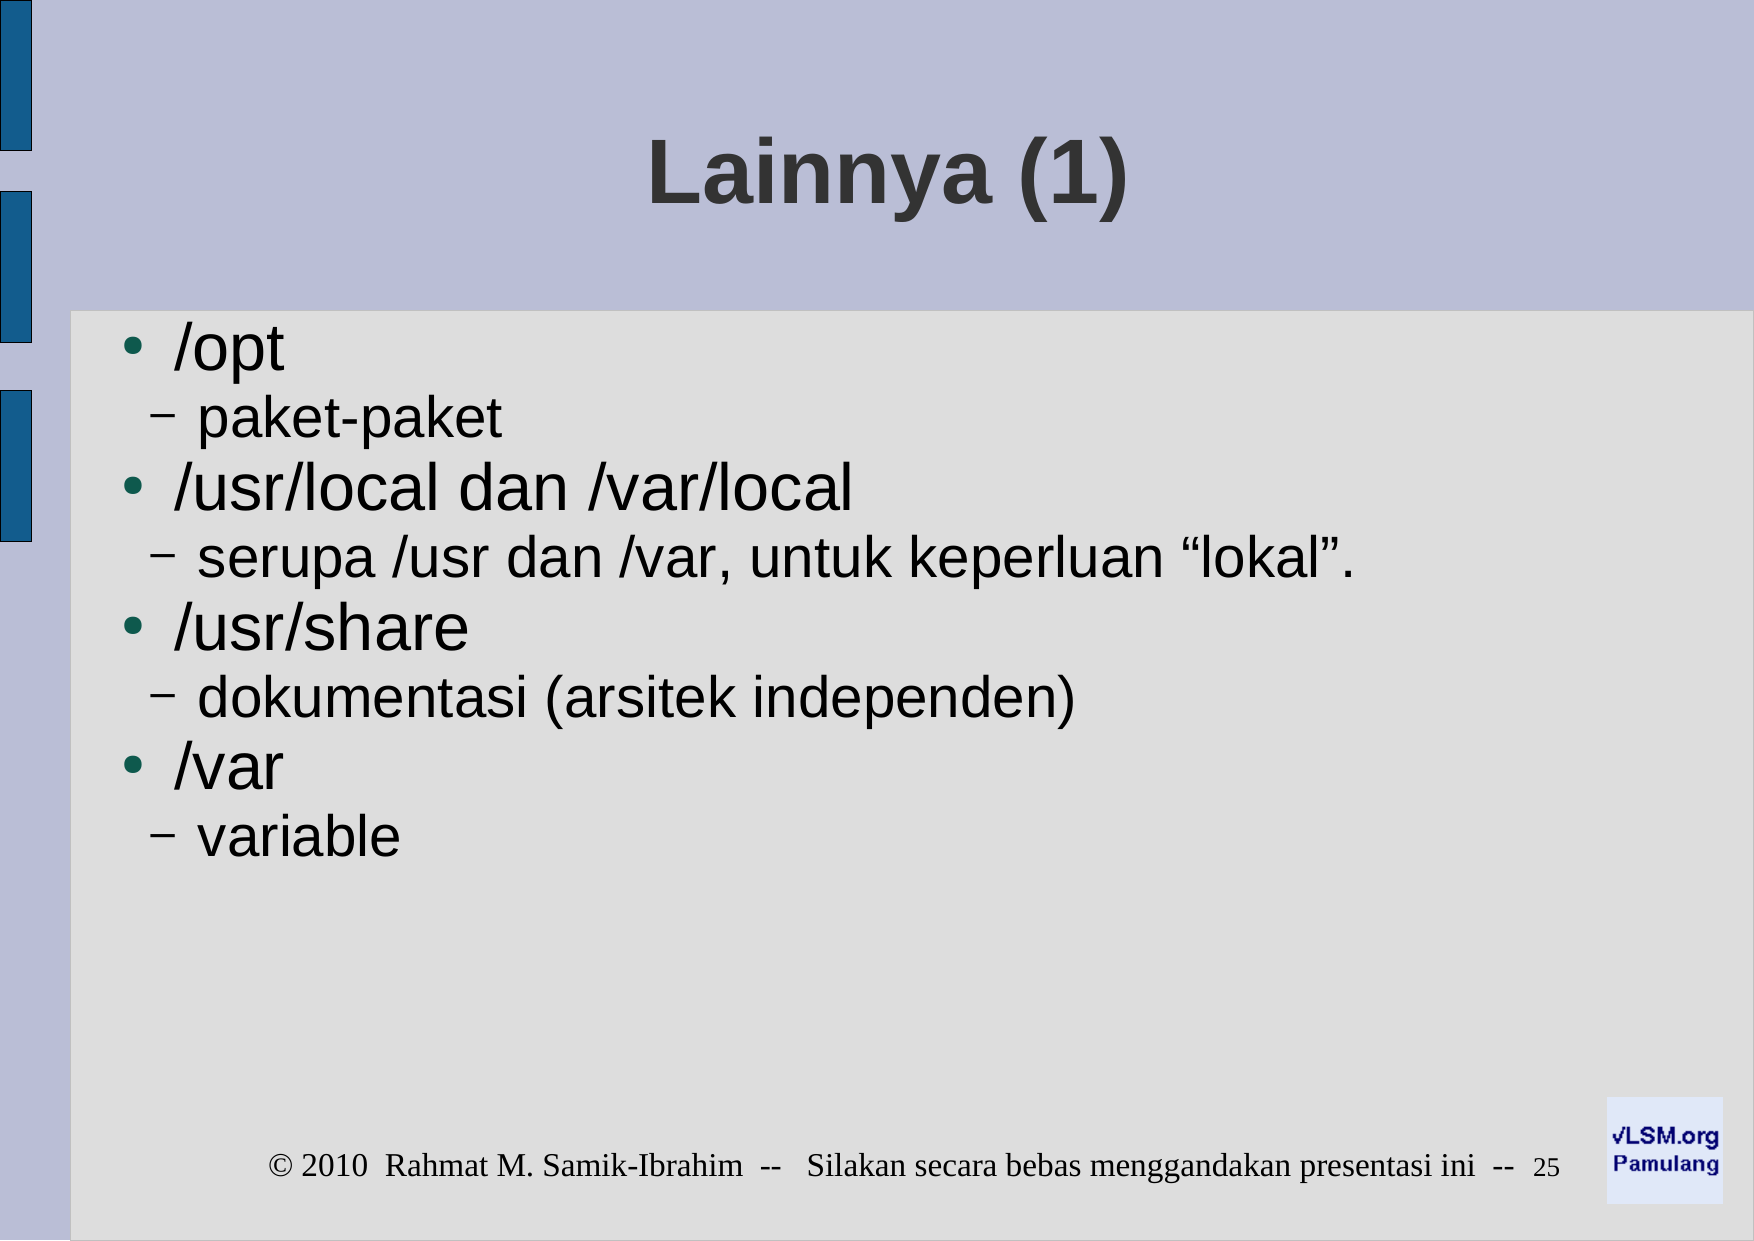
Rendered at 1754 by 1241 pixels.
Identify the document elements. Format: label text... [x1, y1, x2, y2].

list /opt paket-paket /usr/local dan /var/local serupa /usr dan /var, untuk keperluan “lokal”. /usr/share dokumentasi (arsitek independen) /var variable [103, 310, 1674, 1102]
picture [1607, 1097, 1723, 1204]
title Lainnya (1) [77, 99, 1700, 244]
